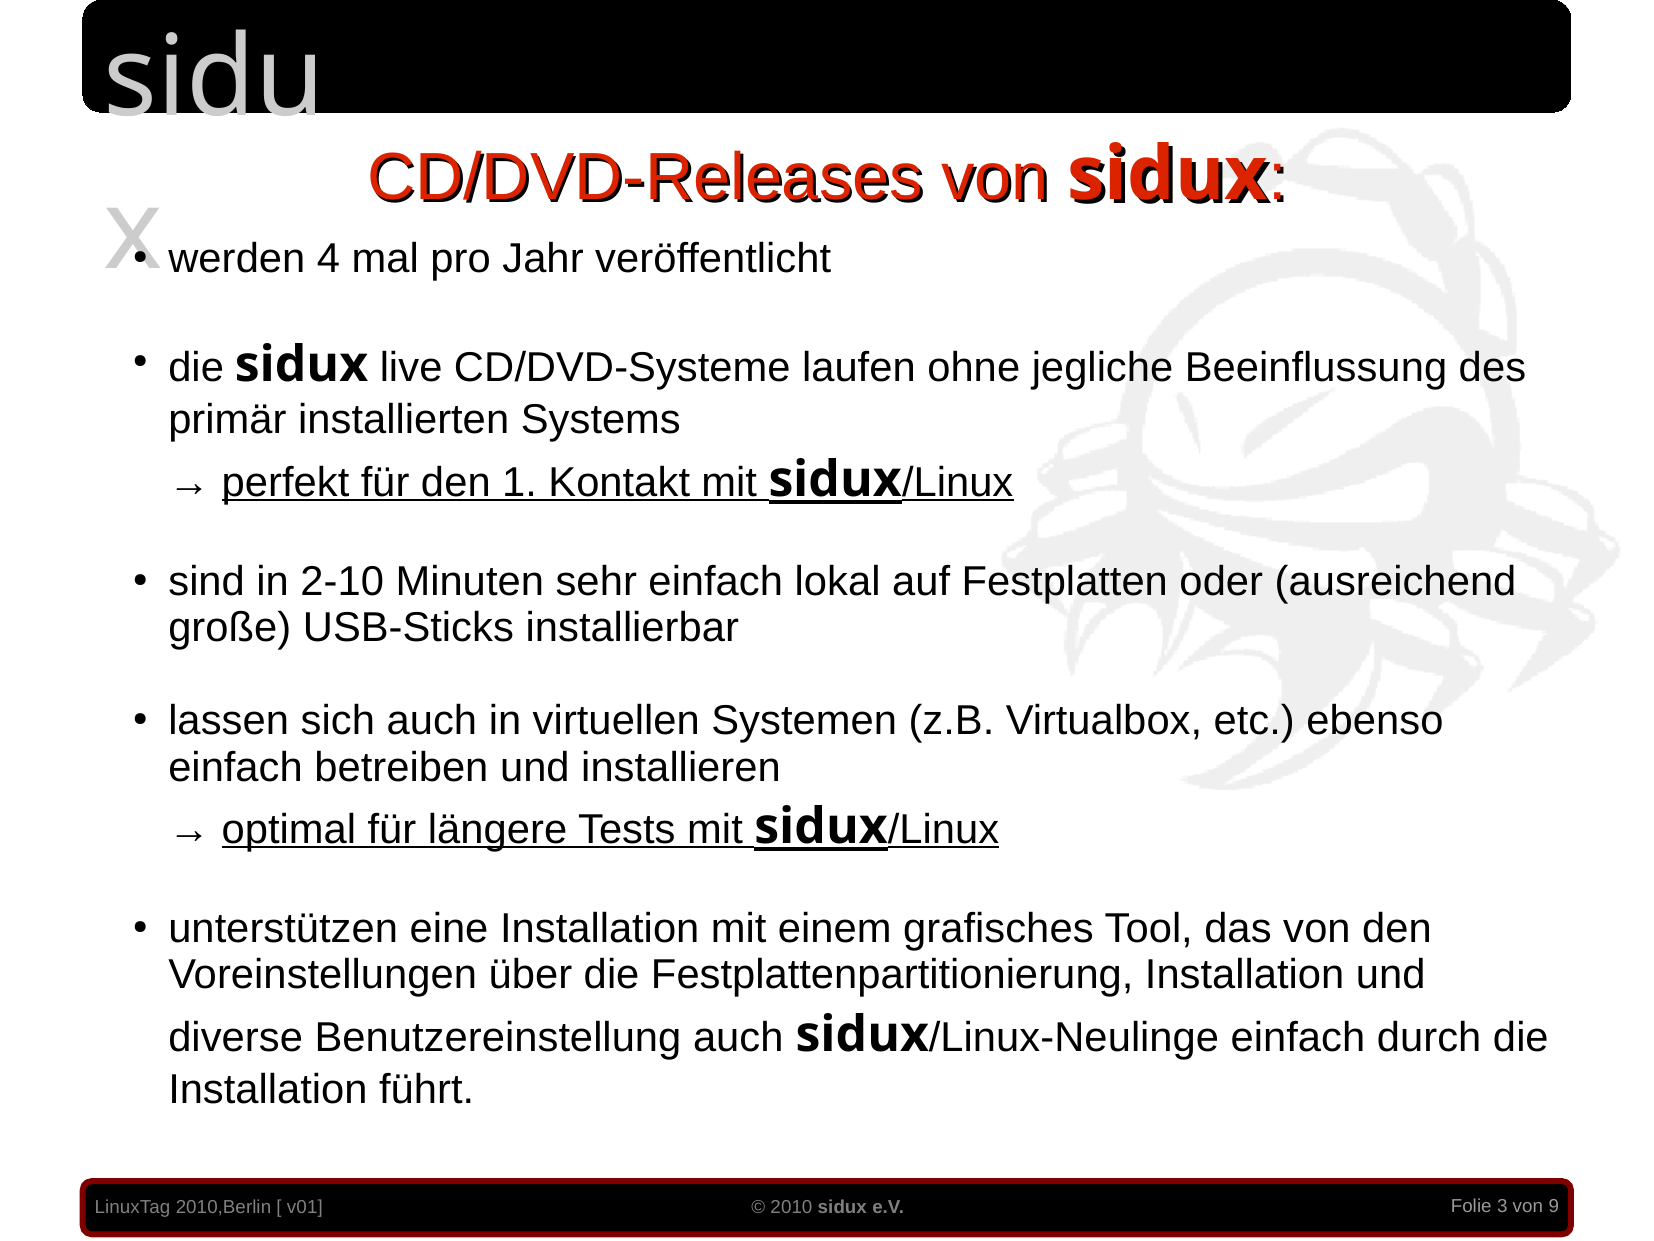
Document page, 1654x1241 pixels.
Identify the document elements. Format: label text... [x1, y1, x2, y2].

text_box CD/DVD-Releases von sidux: [82, 112, 1571, 213]
text_box werden 4 mal pro Jahr veröffentlicht die sidux live CD/DVD-Systeme laufen ohne jegliche Beeinflussung des primär installierten Systems → perfekt für den 1. Kontakt mit sidux/Linux sind in 2-10 Minuten sehr einfach lokal auf Festplatten oder (ausreichend große) USB-Sticks installierbar lassen sich auch in virtuellen Systemen (z.B. Virtualbox, etc.) ebenso einfach betreiben und installieren → optimal für längere Tests mit sidux/Linux unterstützen eine Installation mit einem grafisches Tool, das von den Voreinstellungen über die Festplattenpartitionierung, Installation und diverse Benutzereinstellung auch sidux/Linux-Neulinge einfach durch die Installation führt. [82, 224, 1571, 1170]
picture [997, 122, 1625, 798]
